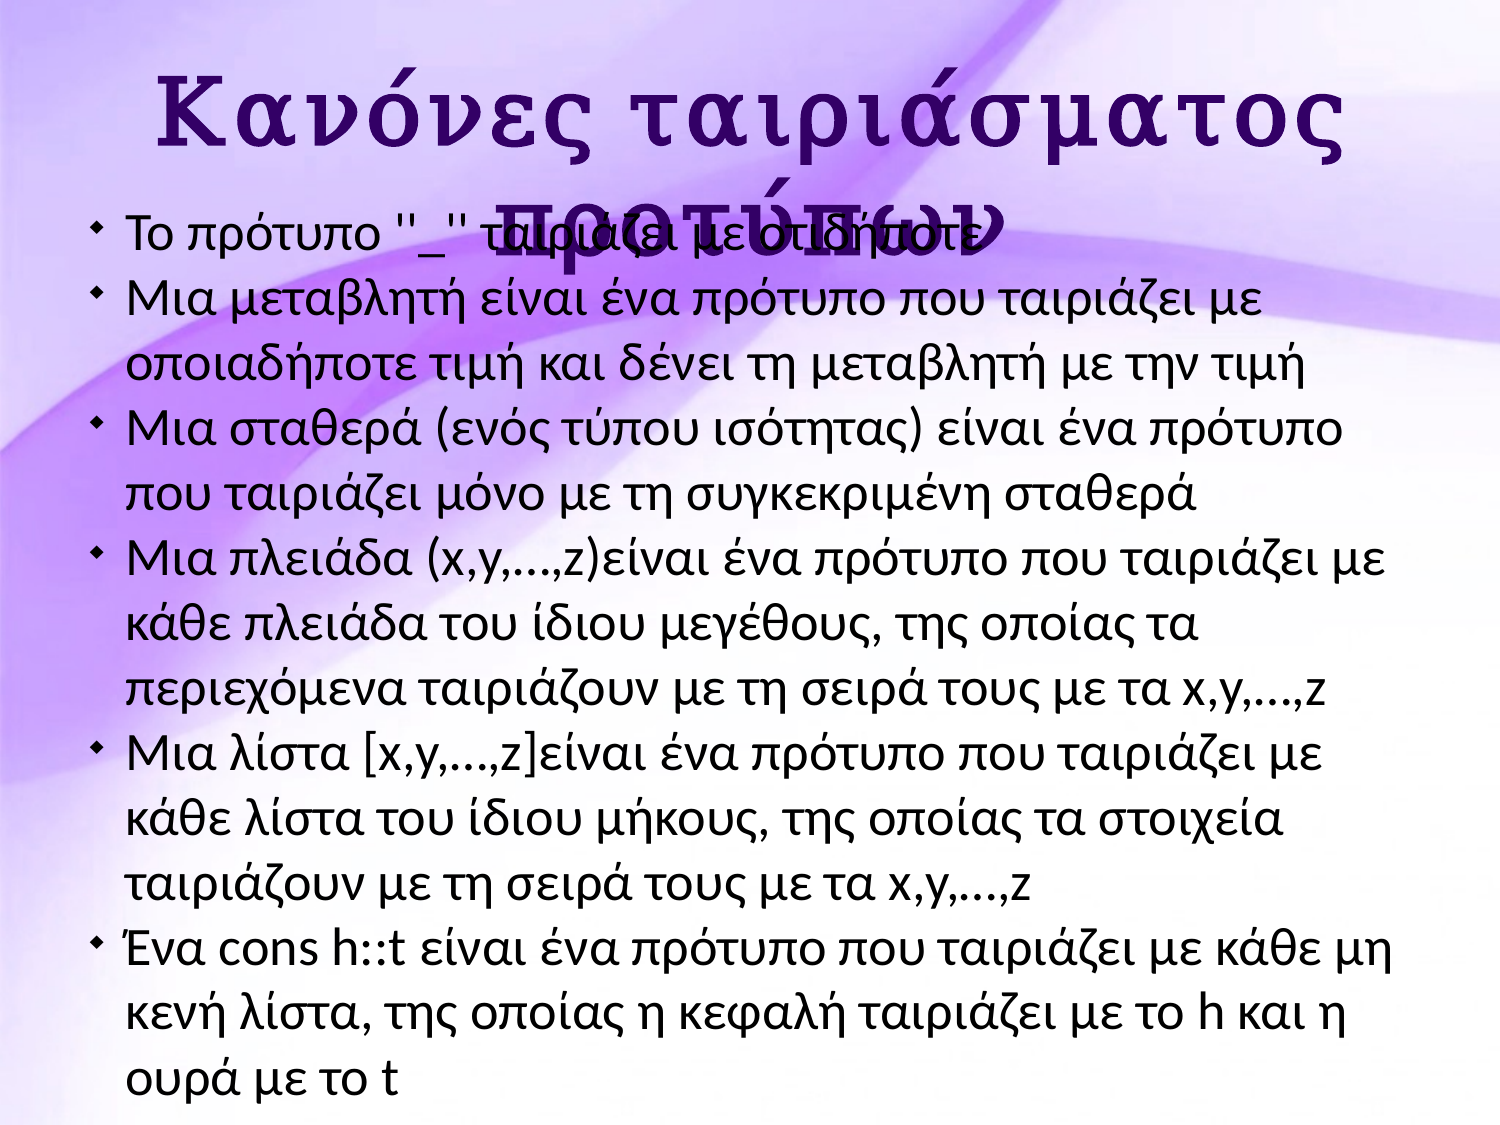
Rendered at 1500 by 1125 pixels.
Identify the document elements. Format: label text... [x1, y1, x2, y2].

title Κανόνες ταιριάσματος προτύπων [75, 45, 1425, 188]
picture [0, 0, 1500, 1125]
list Το πρότυπο ''_'' ταιριάζει με οτιδήποτε Μια μεταβλητή είναι ένα πρότυπο που ταιριάζει με οποιαδήποτε τιμή και δένει τη μεταβλητή με την τιμή Μια σταθερά (ενός τύπου ισότητας) είναι ένα πρότυπο που ταιριάζει μόνο με τη συγκεκριμένη σταθερά Μια πλειάδα (x,y,…,z)είναι ένα πρότυπο που ταιριάζει με κάθε πλειάδα του ίδιου μεγέθους, της οποίας τα περιεχόμενα ταιριάζουν με τη σειρά τους με τα x,y,…,z Μια λίστα [x,y,…,z]είναι ένα πρότυπο που ταιριάζει με κάθε λίστα του ίδιου μήκους, της οποίας τα στοιχεία ταιριάζουν με τη σειρά τους με τα x,y,…,z Ένα cons h::t είναι ένα πρότυπο που ταιριάζει με κάθε μη κενή λίστα, της οποίας η κεφαλή ταιριάζει με το h και η ουρά με το t [75, 188, 1425, 932]
